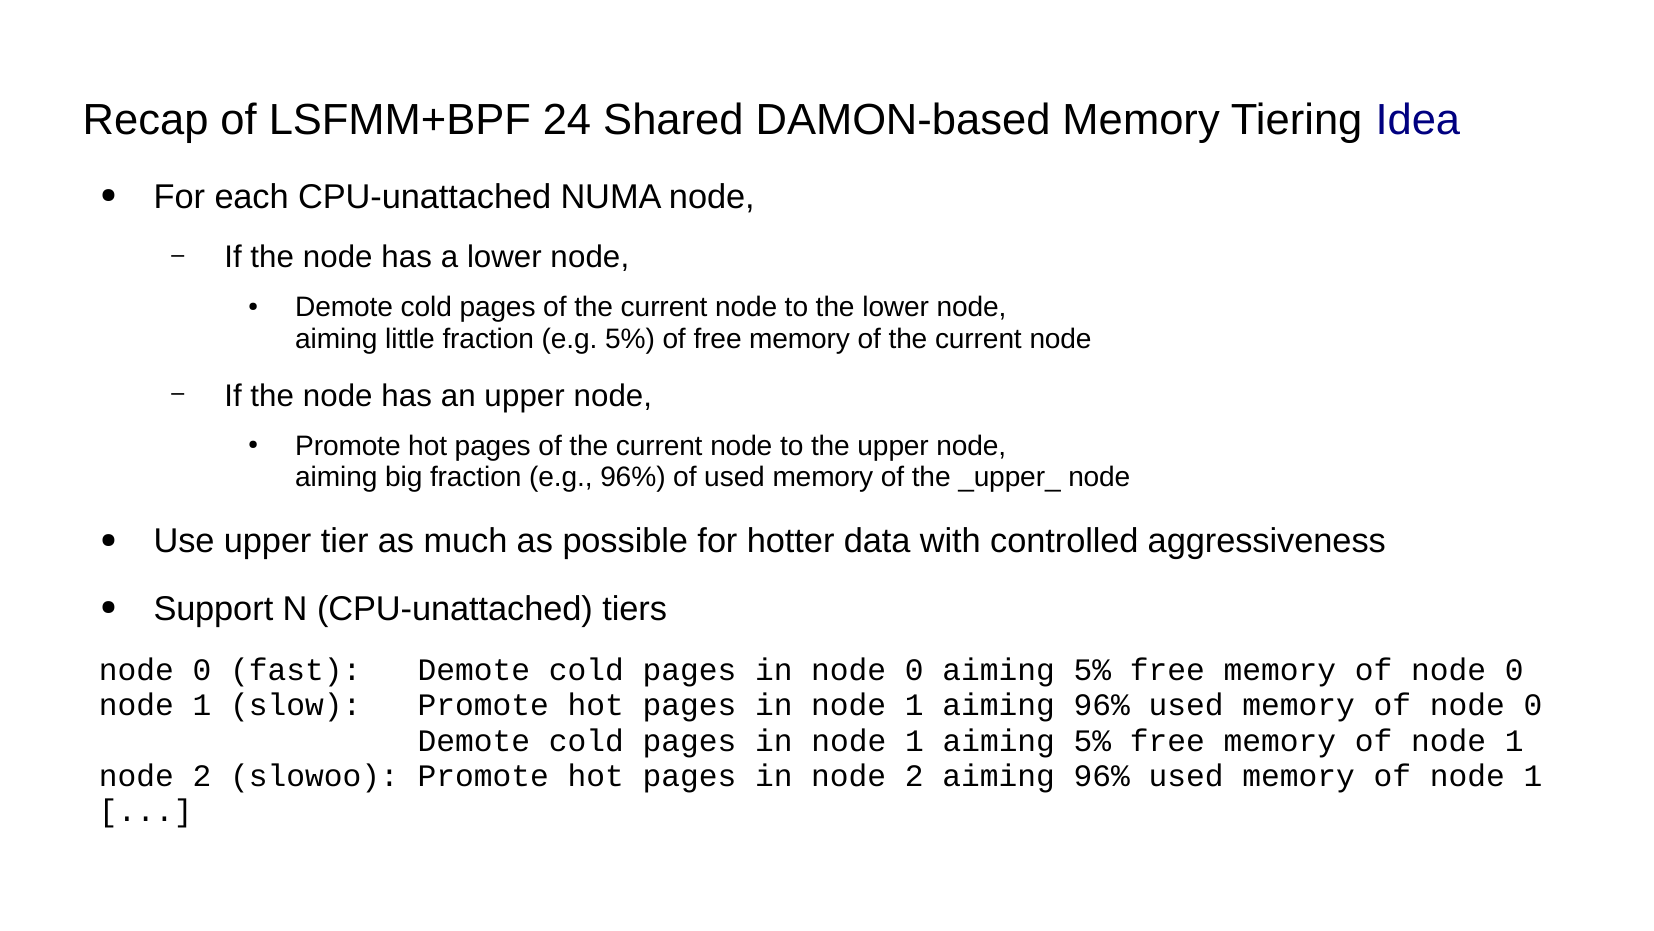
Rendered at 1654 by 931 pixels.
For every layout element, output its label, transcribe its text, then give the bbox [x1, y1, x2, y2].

title Recap of LSFMM+BPF 24 Shared DAMON-based Memory Tiering Idea [82, 81, 1571, 157]
text_box node 0 (fast): Demote cold pages in node 0 aiming 5% free memory of node 0 node 1 (slow): Promote hot pages in node 1 aiming 96% used memory of node 0 Demote cold pages in node 1 aiming 5% free memory of node 1 node 2 (slowoo): Promote hot pages in node 2 aiming 96% used memory of node 1 [...] [84, 646, 1585, 839]
list For each CPU-unattached NUMA node, If the node has a lower node, Demote cold pages of the current node to the lower node, aiming little fraction (e.g. 5%) of free memory of the current node If the node has an upper node, Promote hot pages of the current node to the upper node, aiming big fraction (e.g., 96%) of used memory of the _upper_ node Use upper tier as much as possible for hotter data with controlled aggressiveness Support N (CPU-unattached) tiers [82, 177, 1571, 833]
